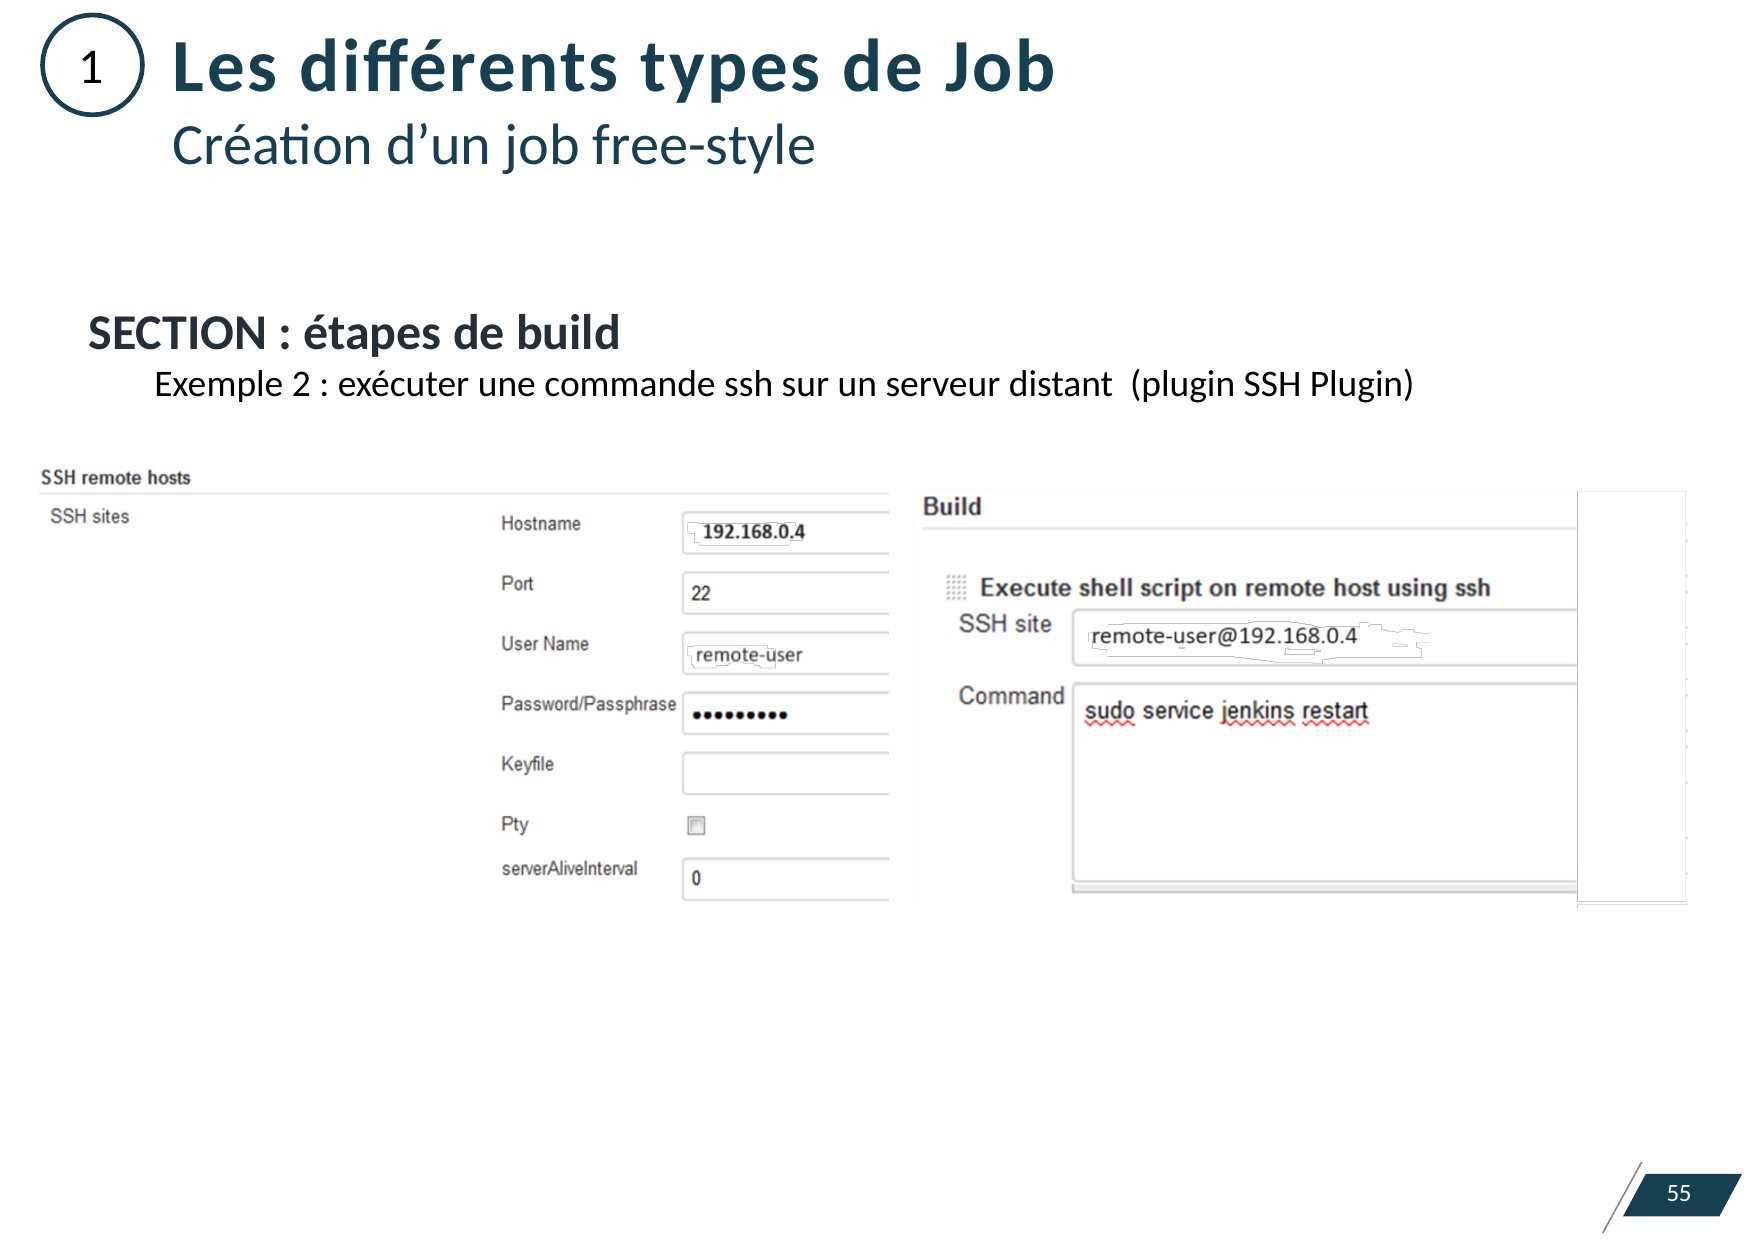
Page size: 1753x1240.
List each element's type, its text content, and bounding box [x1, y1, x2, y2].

text_box 55 [1638, 1169, 1707, 1215]
picture [913, 489, 1688, 908]
picture [38, 455, 889, 933]
title Les différents types de Job Création d’un job free-style [172, 16, 1580, 178]
text_box 1 [76, 31, 109, 94]
text_box SECTION : étapes de build Exemple 2 : exécuter une commande ssh sur un serveur distant (plugin SSH Plugin) [88, 299, 1753, 405]
